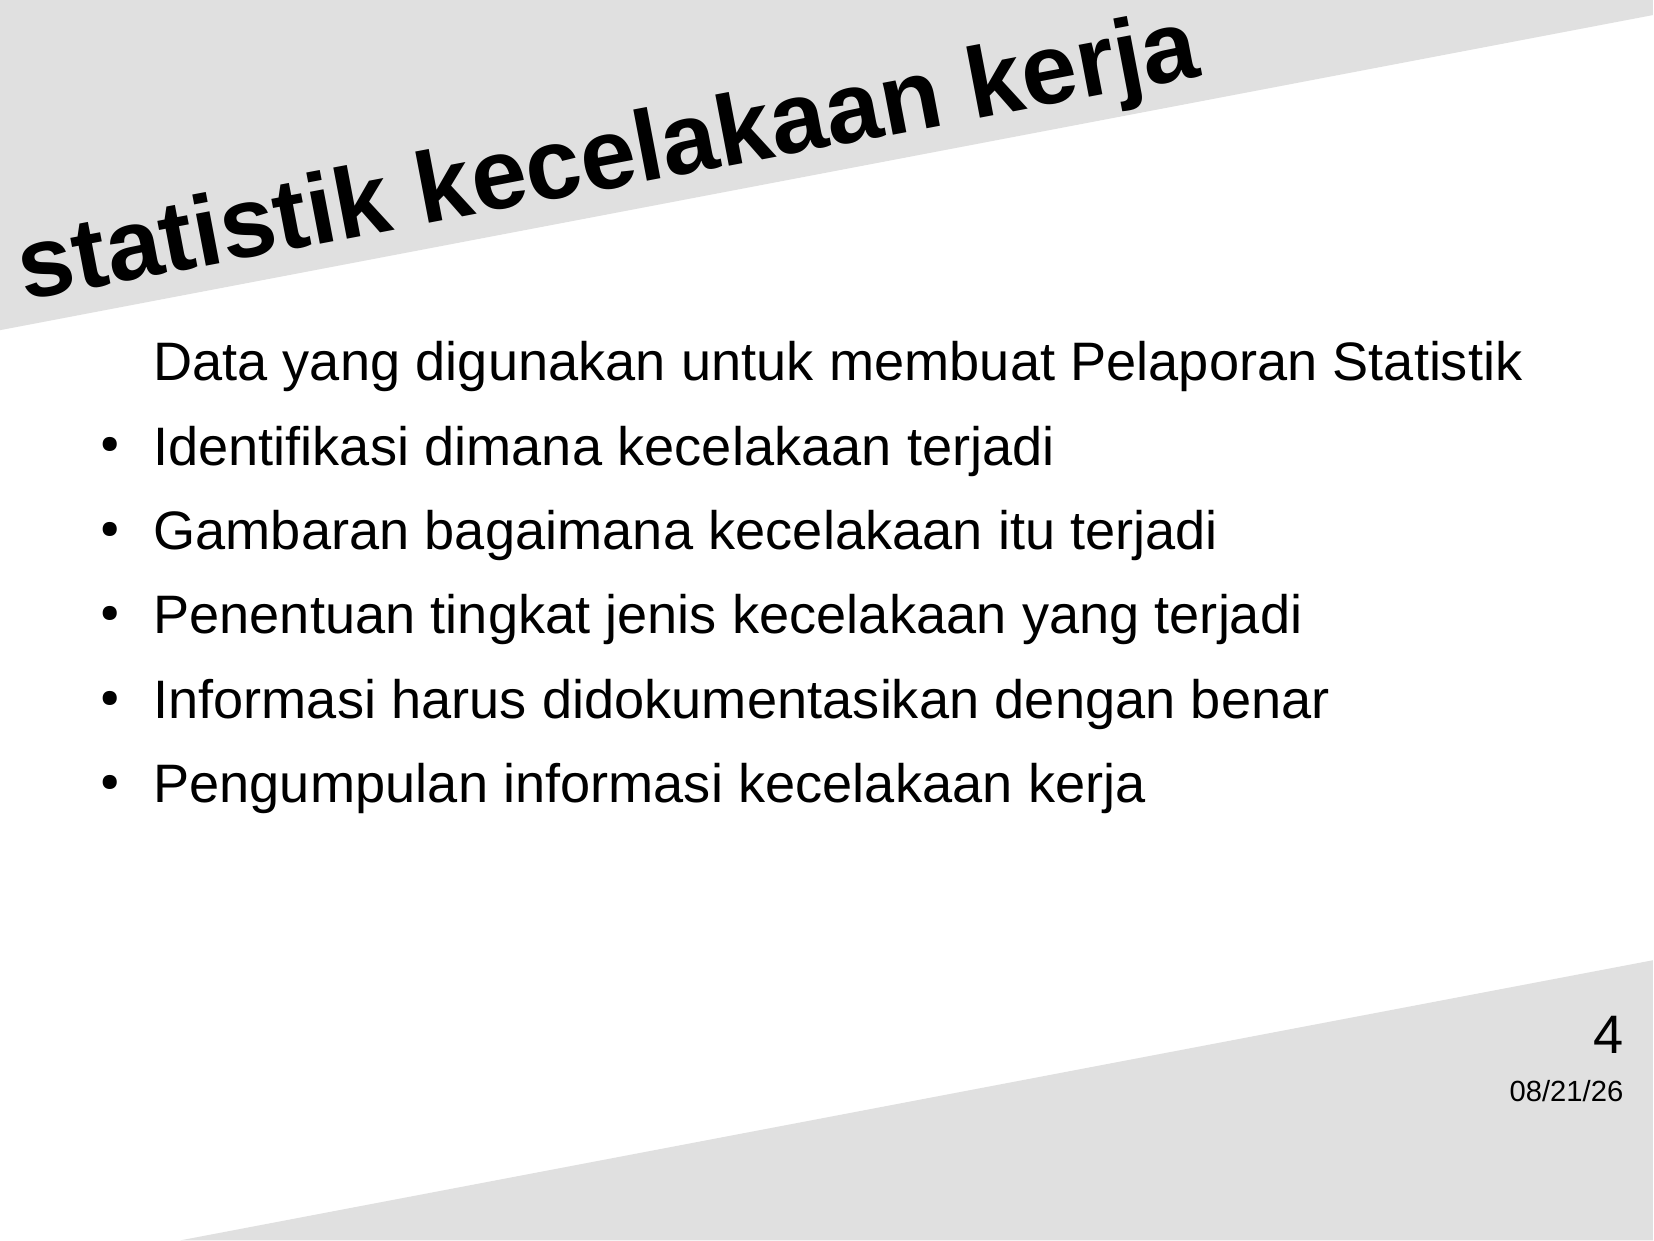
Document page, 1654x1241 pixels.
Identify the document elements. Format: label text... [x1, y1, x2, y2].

list Data yang digunakan untuk membuat Pelaporan Statistik Identifikasi dimana kecelakaan terjadi Gambaran bagaimana kecelakaan itu terjadi Penentuan tingkat jenis kecelakaan yang terjadi Informasi harus didokumentasikan dengan benar Pengumpulan informasi kecelakaan kerja [82, 331, 1538, 1052]
title statistik kecelakaan kerja [0, 0, 1500, 368]
